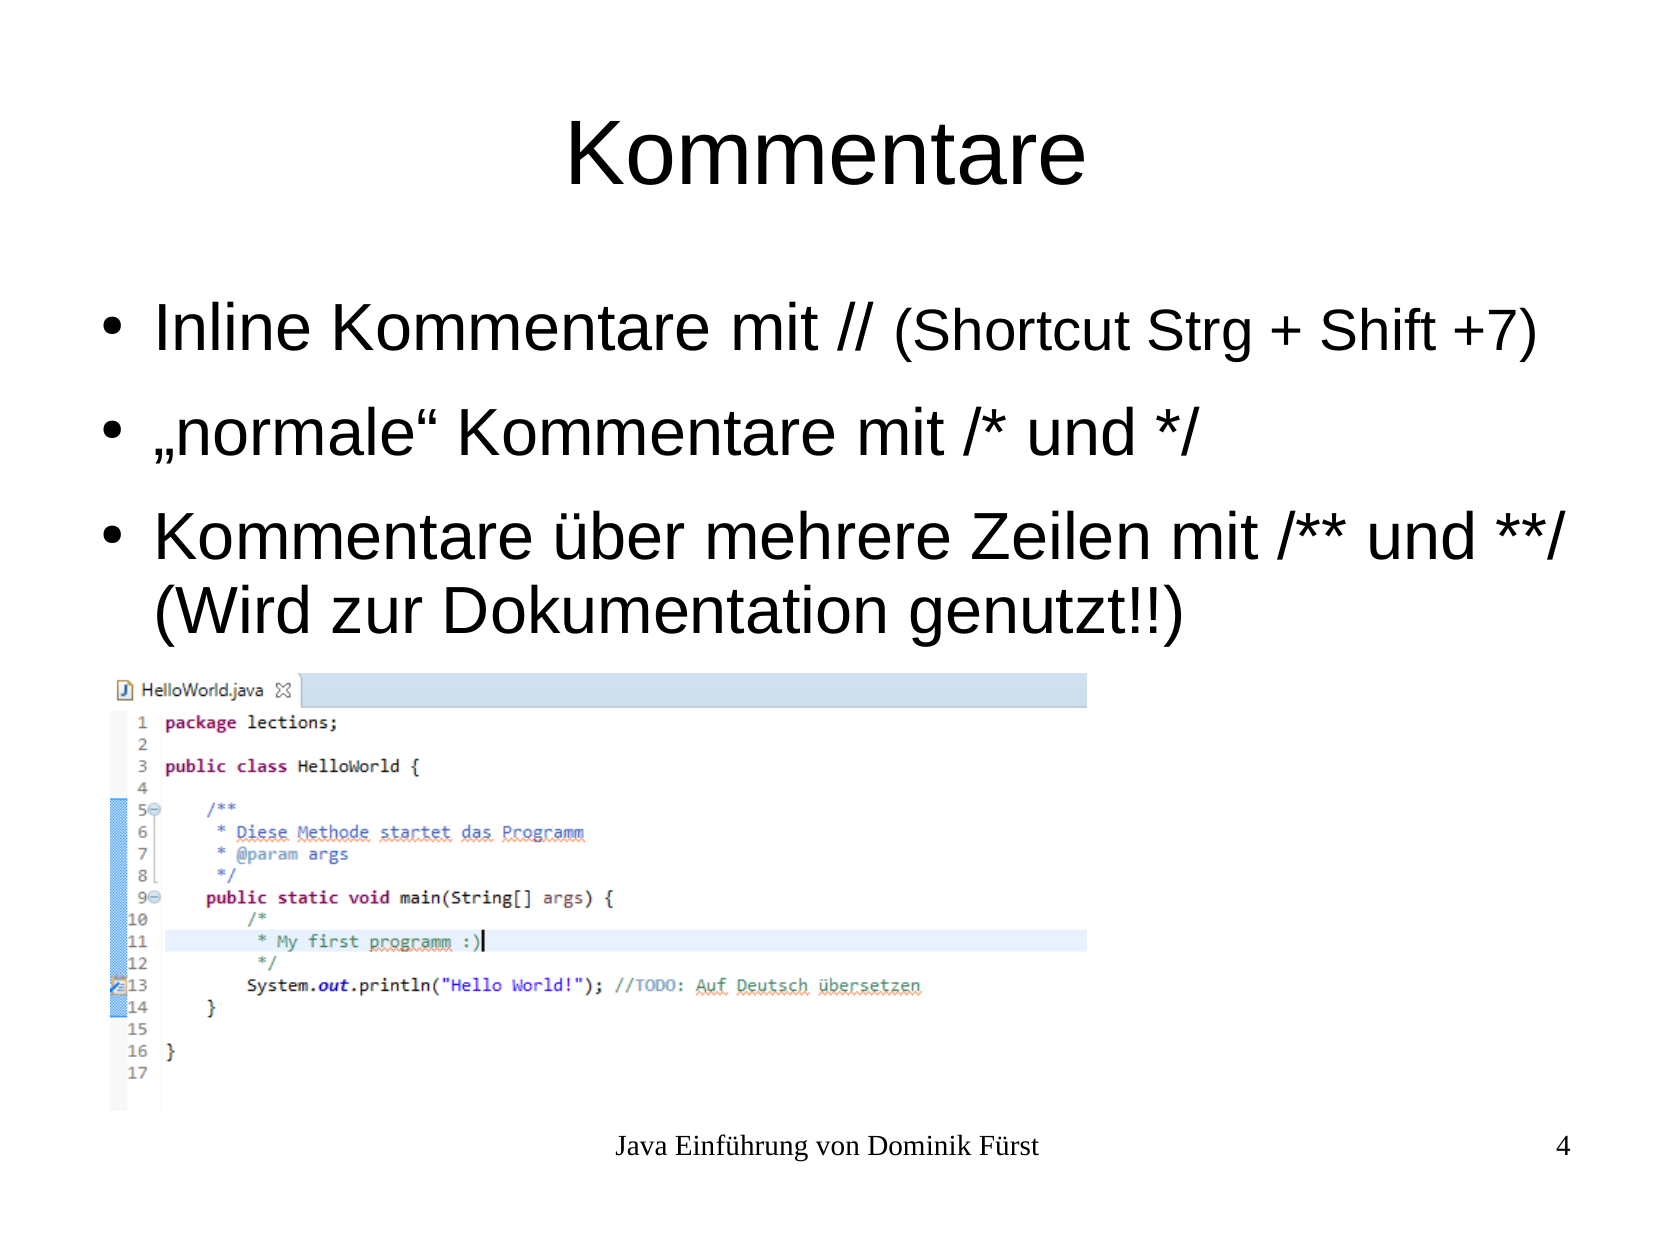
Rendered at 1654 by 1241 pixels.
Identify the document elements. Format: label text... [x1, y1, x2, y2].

picture [110, 673, 1087, 1111]
title Kommentare [82, 49, 1571, 257]
list Inline Kommentare mit // (Shortcut Strg + Shift +7) „normale“ Kommentare mit /* und */ Kommentare über mehrere Zeilen mit /** und **/ (Wird zur Dokumentation genutzt!!) [82, 290, 1571, 1010]
